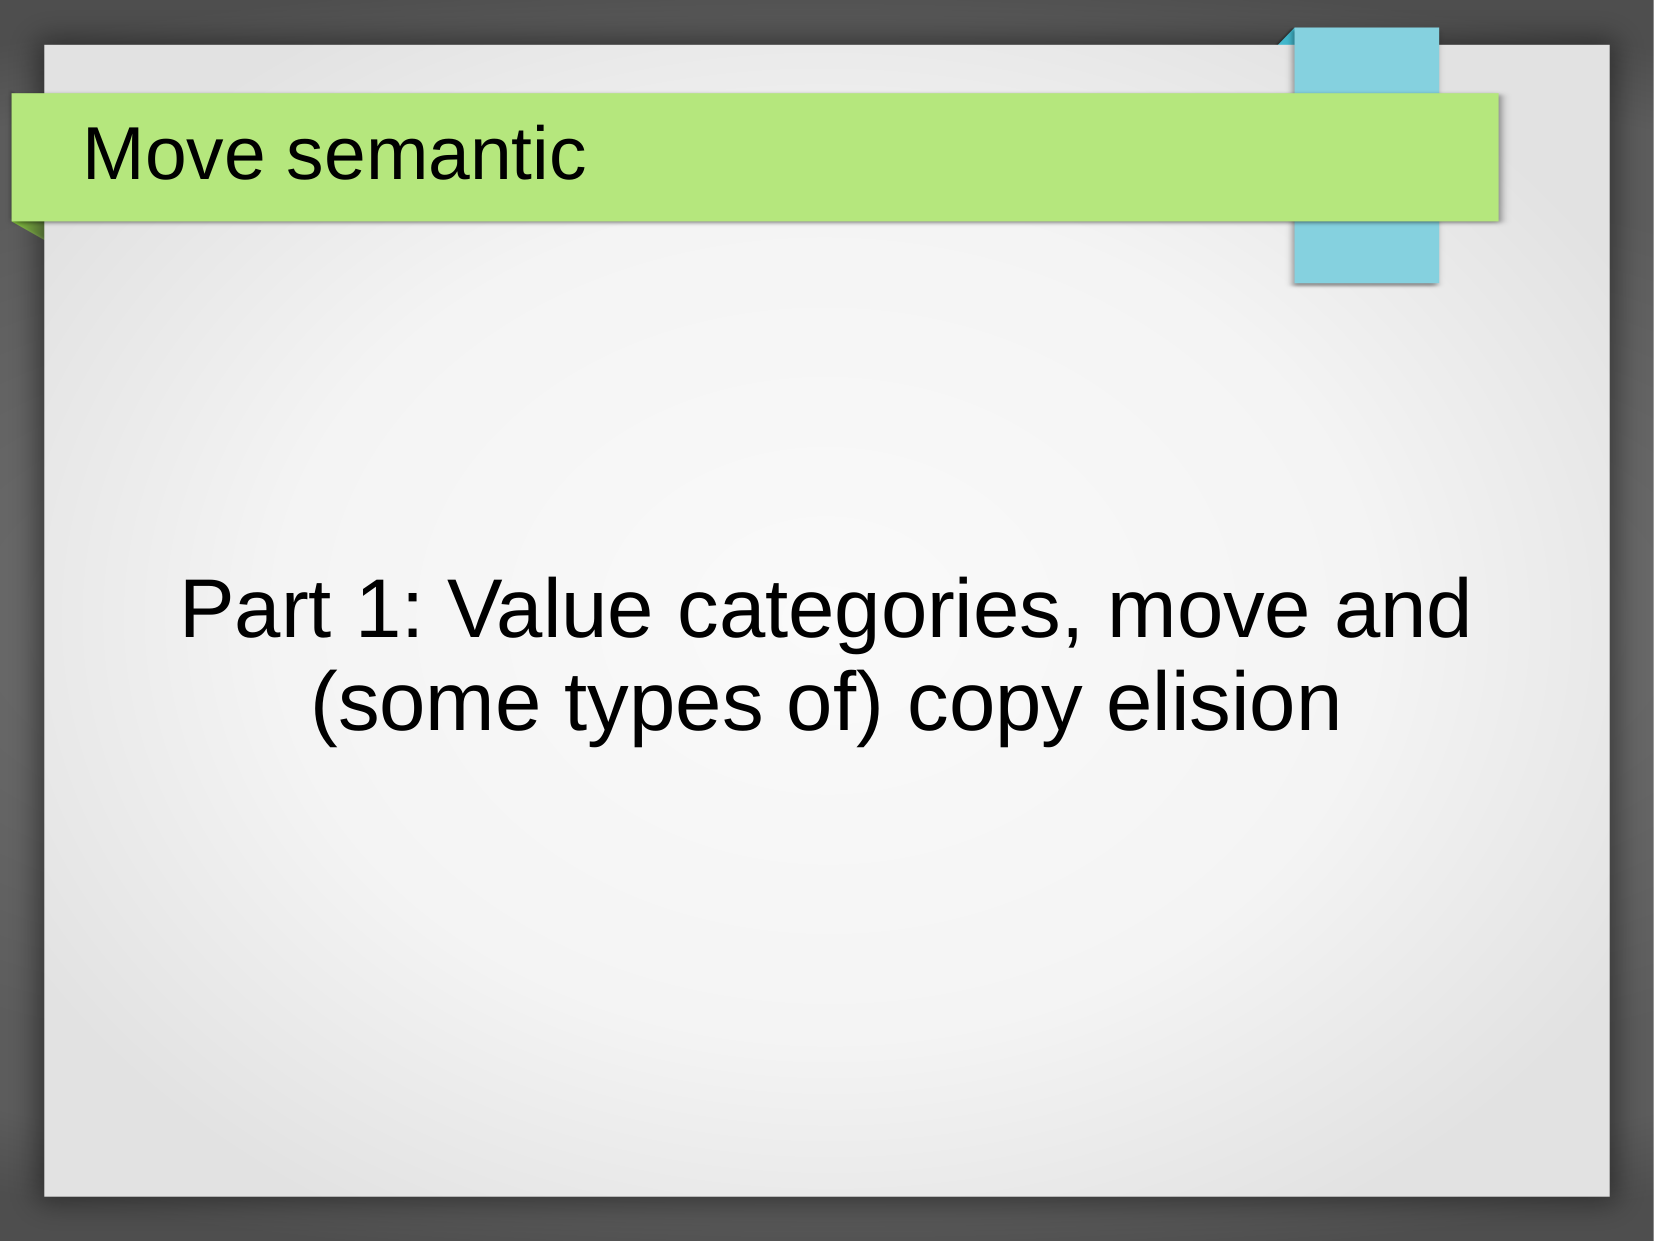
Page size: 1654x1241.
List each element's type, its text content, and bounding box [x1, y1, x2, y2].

title Move semantic [82, 94, 1264, 213]
picture [0, 0, 1654, 1241]
subtitle Part 1: Value categories, move and (some types of) copy elision [82, 295, 1571, 1015]
